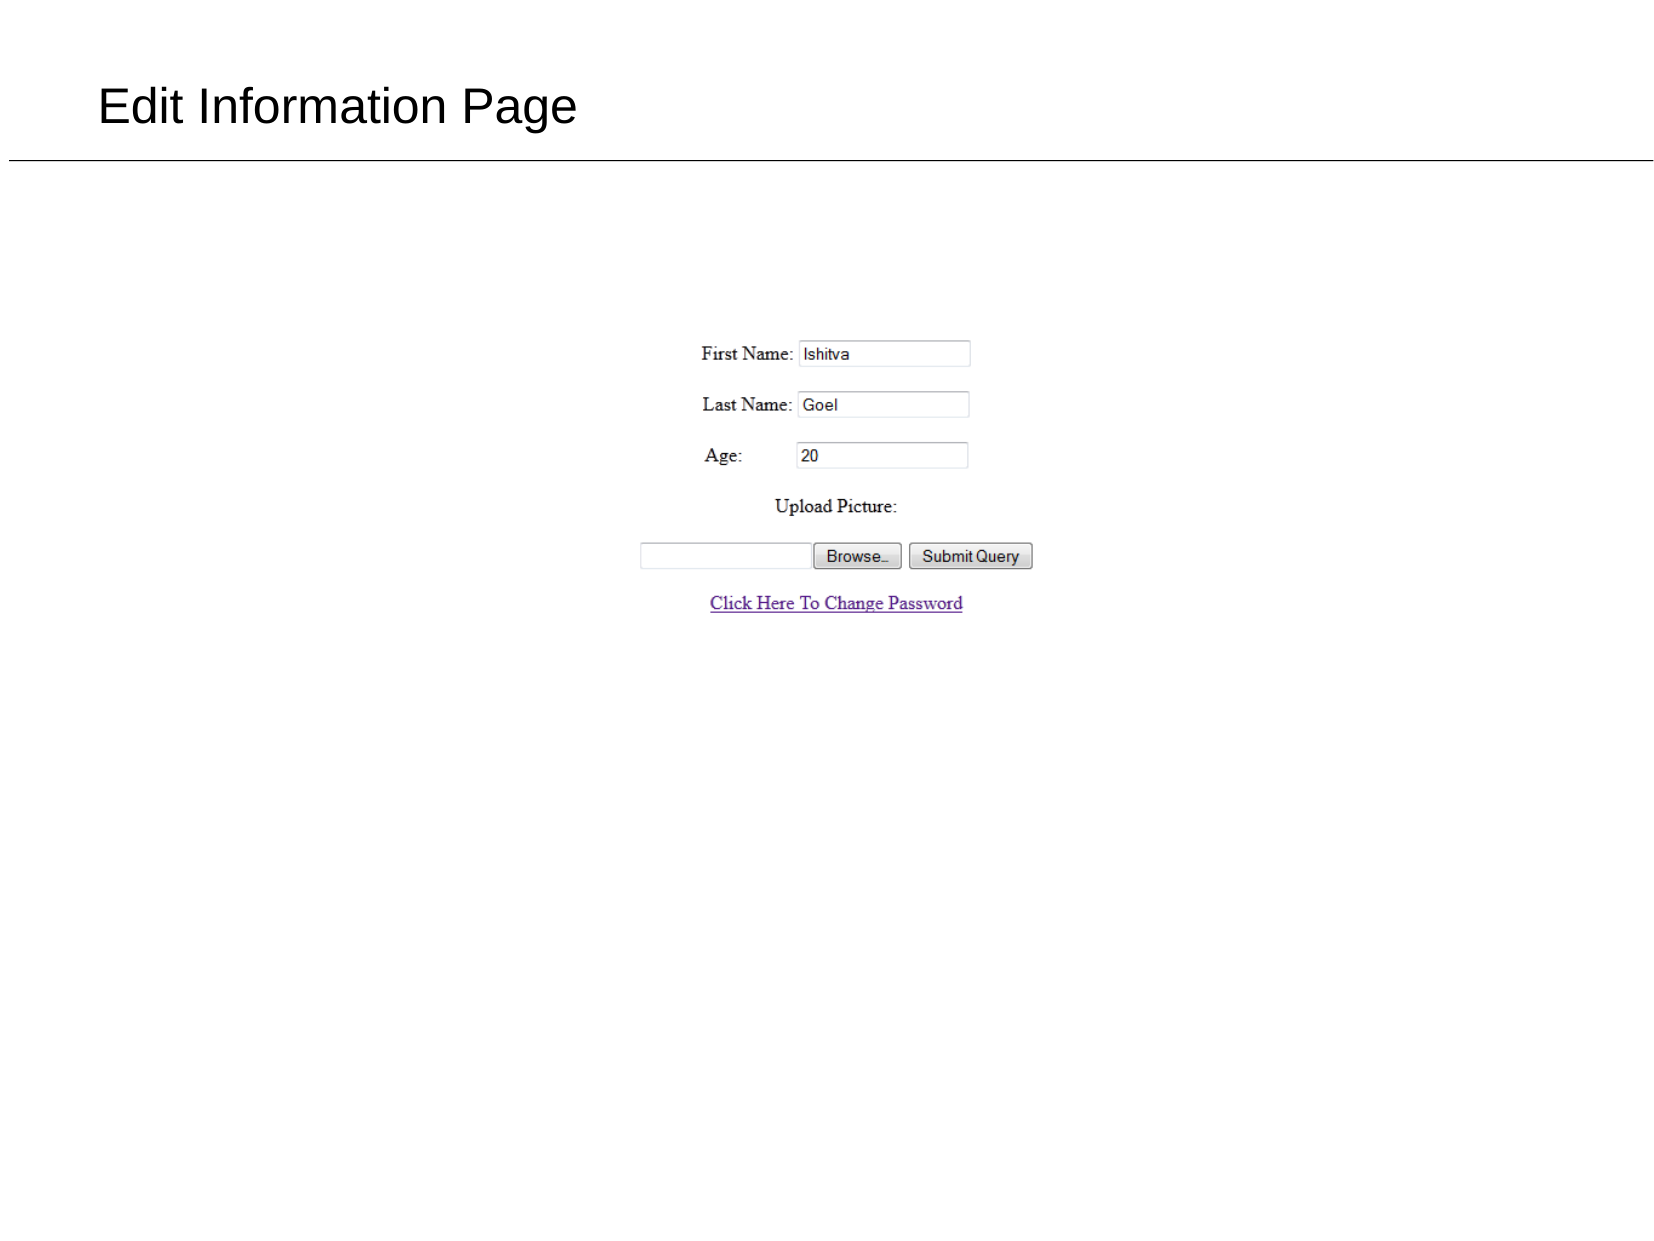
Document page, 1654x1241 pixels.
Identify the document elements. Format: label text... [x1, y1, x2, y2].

picture [9, 160, 1654, 1090]
text_box Edit Information Page [82, 70, 1182, 142]
